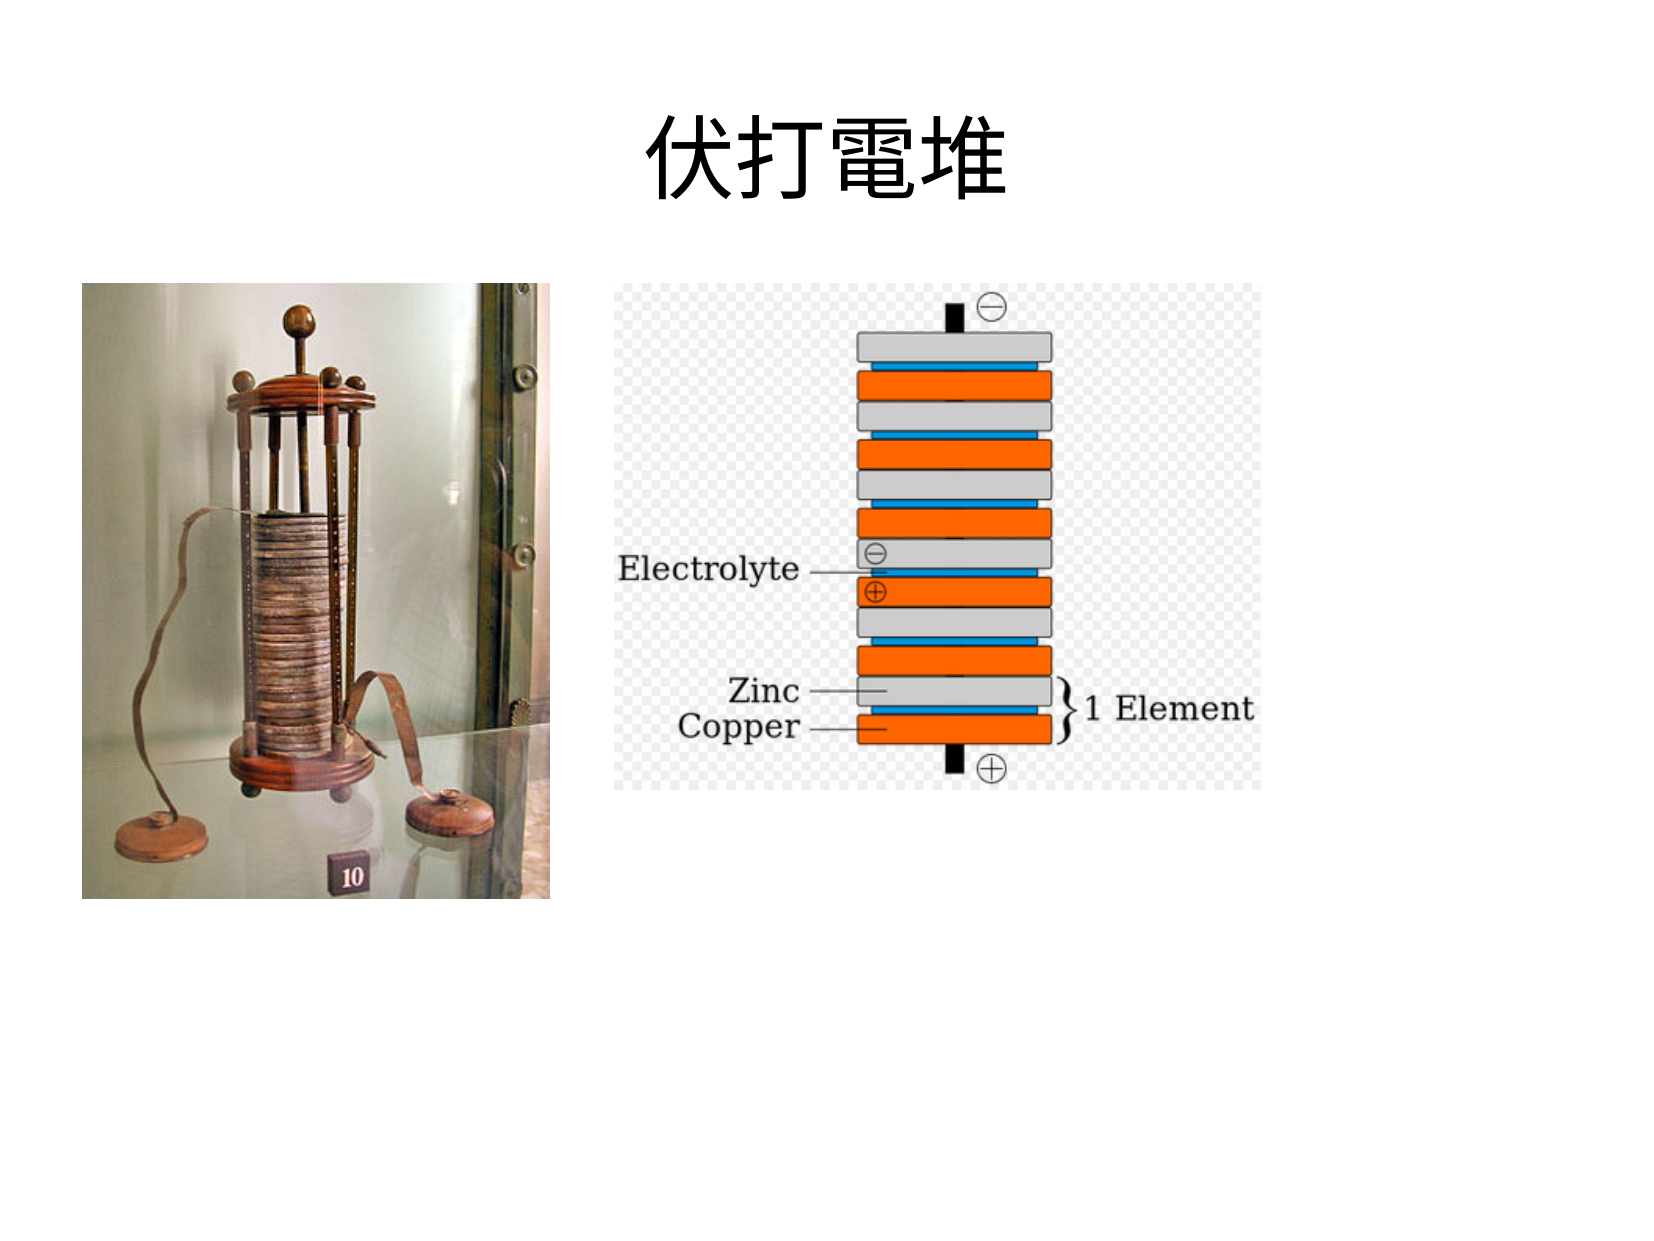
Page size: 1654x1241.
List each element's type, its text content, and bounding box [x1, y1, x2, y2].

picture [82, 283, 550, 900]
title 伏打電堆 [82, 49, 1571, 257]
picture [614, 283, 1262, 790]
